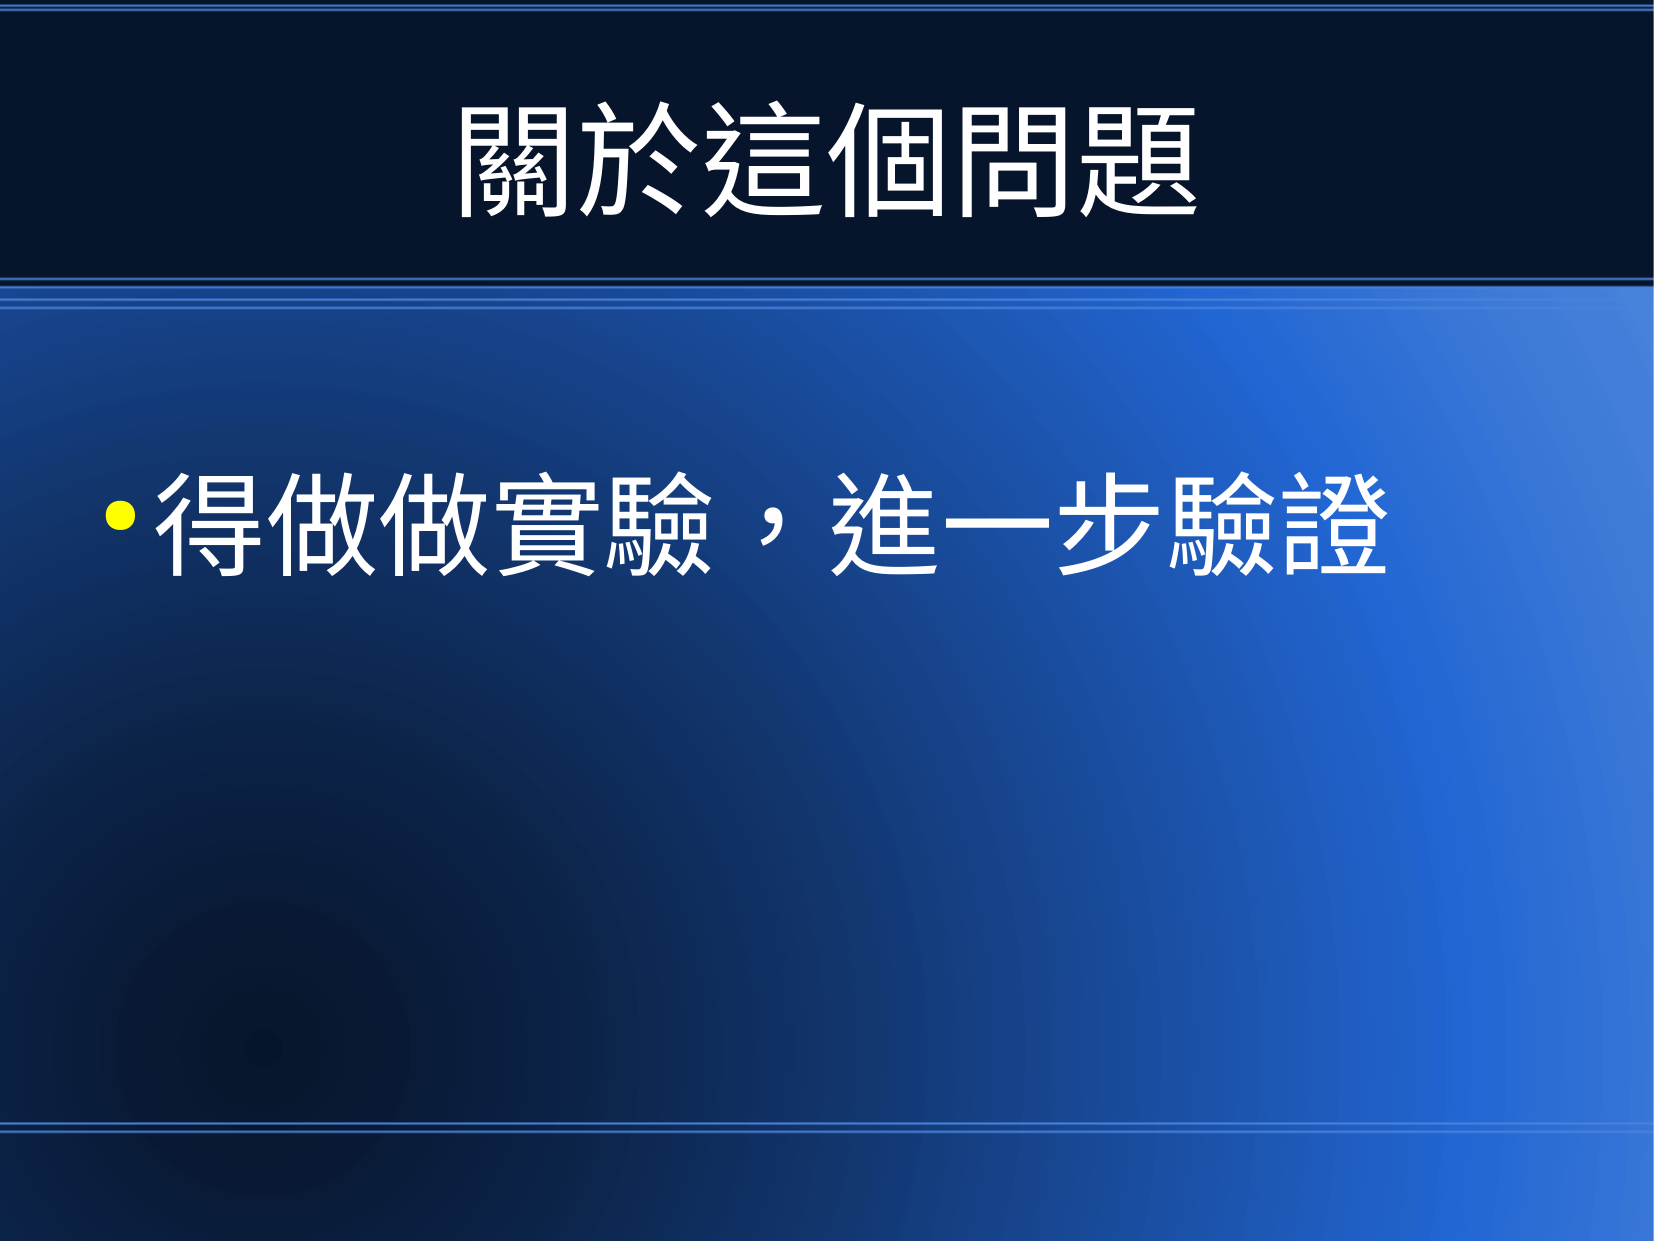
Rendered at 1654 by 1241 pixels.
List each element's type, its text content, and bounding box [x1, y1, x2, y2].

title 關於這個問題 [82, 49, 1571, 257]
list 得做做實驗，進一步驗證 [82, 355, 1571, 1241]
picture [0, 0, 1654, 1241]
